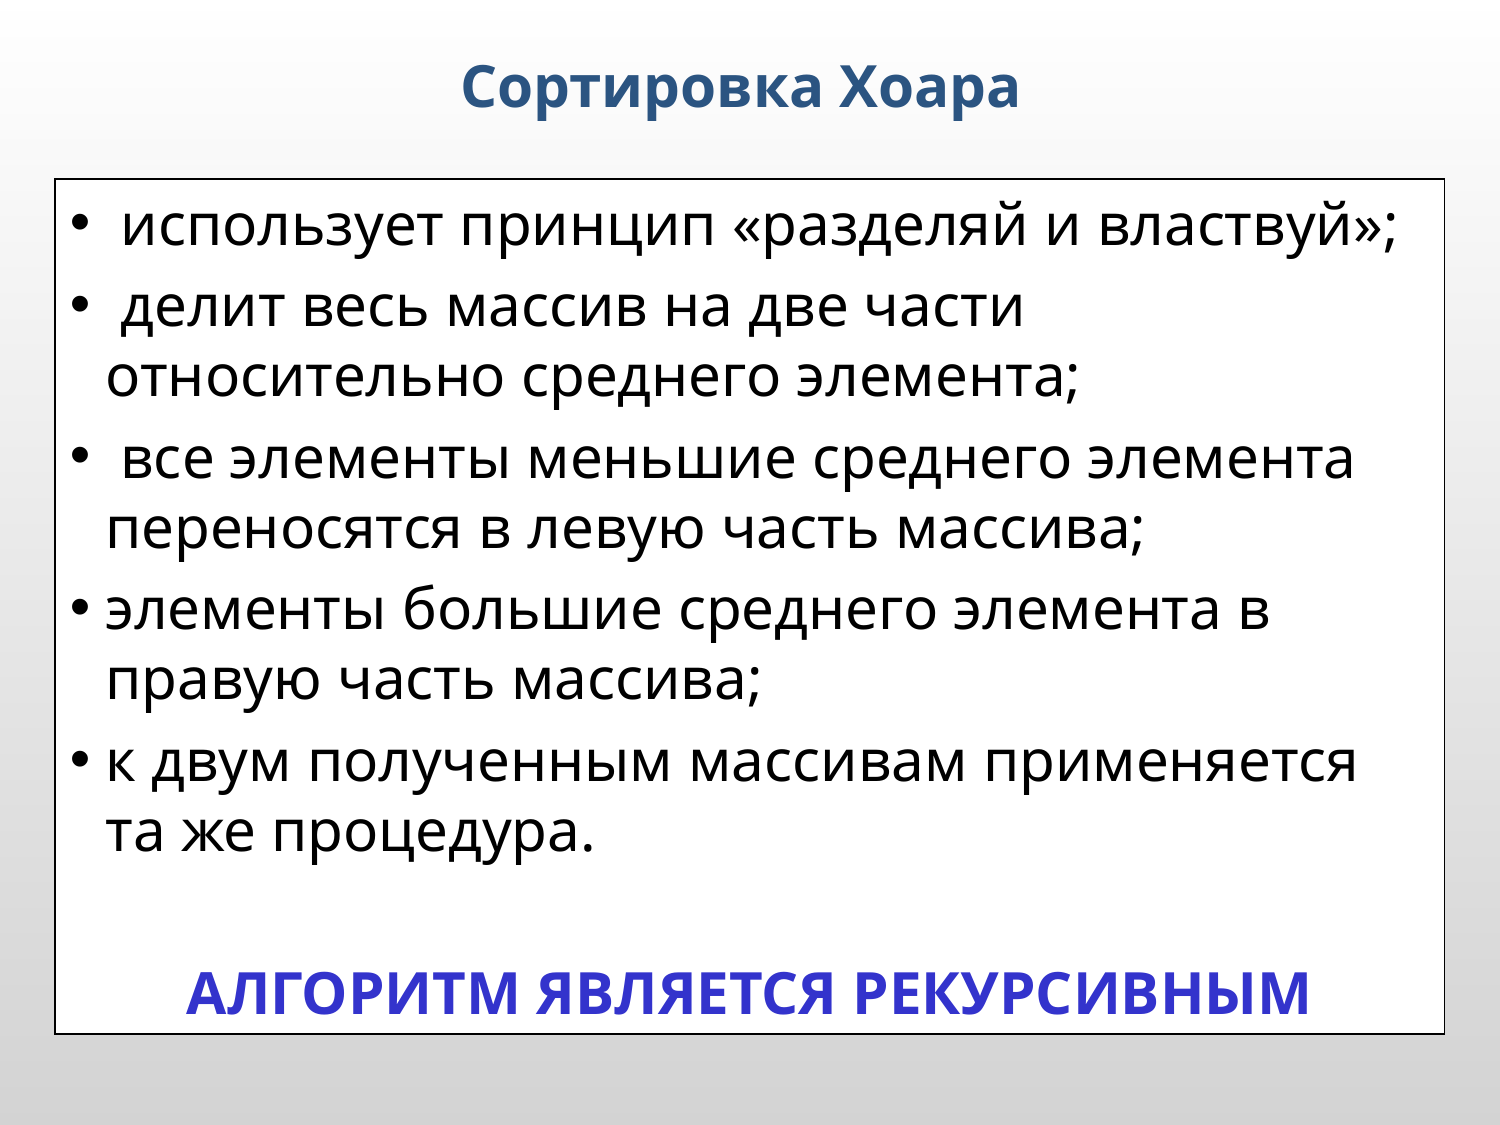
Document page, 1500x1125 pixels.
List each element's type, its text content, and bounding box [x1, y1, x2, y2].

text_box Сортировка Хоара [85, 41, 1397, 127]
text_box использует принцип «разделяй и властвуй»; делит весь массив на две части относительно среднего элемента; все элементы меньшие среднего элемента переносятся в левую часть массива; элементы большие среднего элемента в правую часть массива; к двум полученным массивам применяется та же процедура. алгоритм является рекурсивным [55, 179, 1445, 1034]
